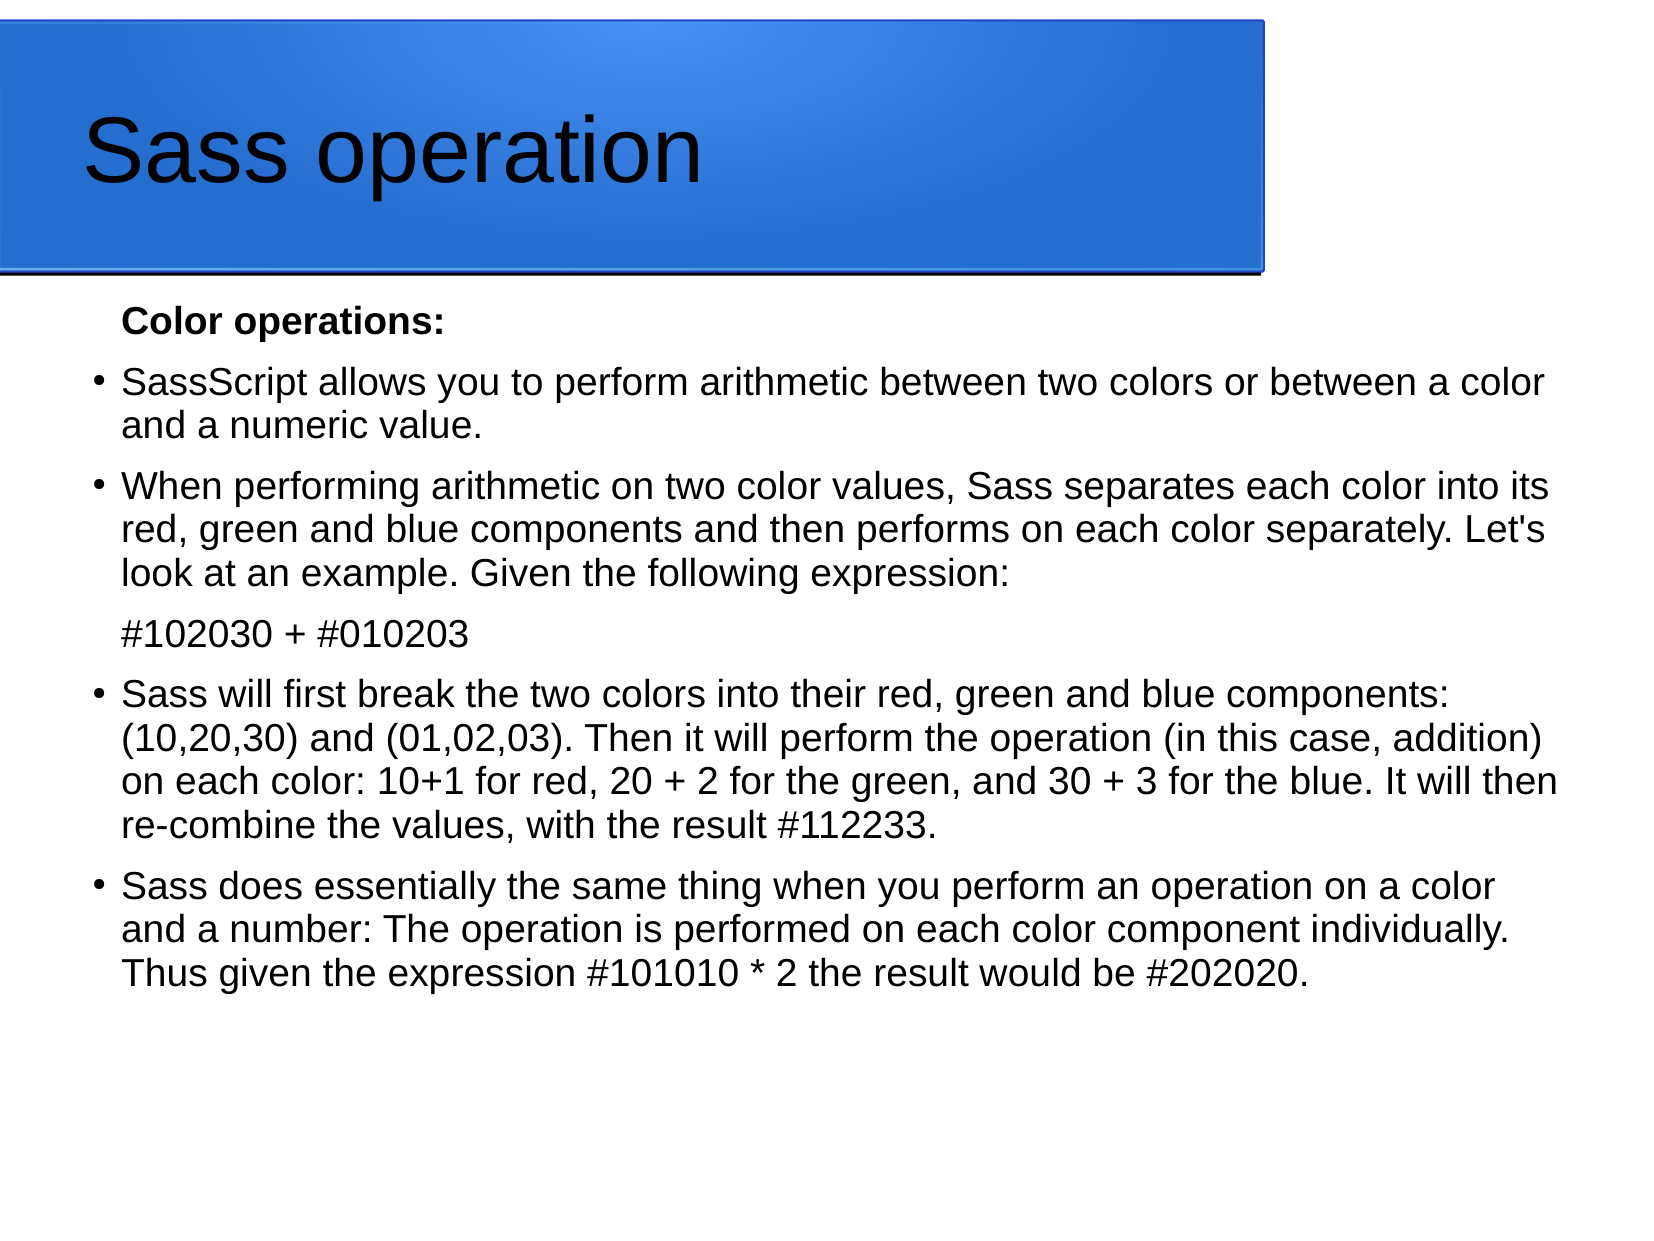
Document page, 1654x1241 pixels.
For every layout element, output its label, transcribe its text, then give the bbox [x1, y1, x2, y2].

title Sass operation [82, 47, 1235, 252]
list Color operations: SassScript allows you to perform arithmetic between two colors or between a color and a numeric value. When performing arithmetic on two color values, Sass separates each color into its red, green and blue components and then performs on each color separately. Let's look at an example. Given the following expression: #102030 + #010203 Sass will first break the two colors into their red, green and blue components: (10,20,30) and (01,02,03). Then it will perform the operation (in this case, addition) on each color: 10+1 for red, 20 + 2 for the green, and 30 + 3 for the blue. It will then re-combine the values, with the result #112233. Sass does essentially the same thing when you perform an operation on a color and a number: The operation is performed on each color component individually. Thus given the expression #101010 * 2 the result would be #202020. [82, 299, 1571, 1019]
